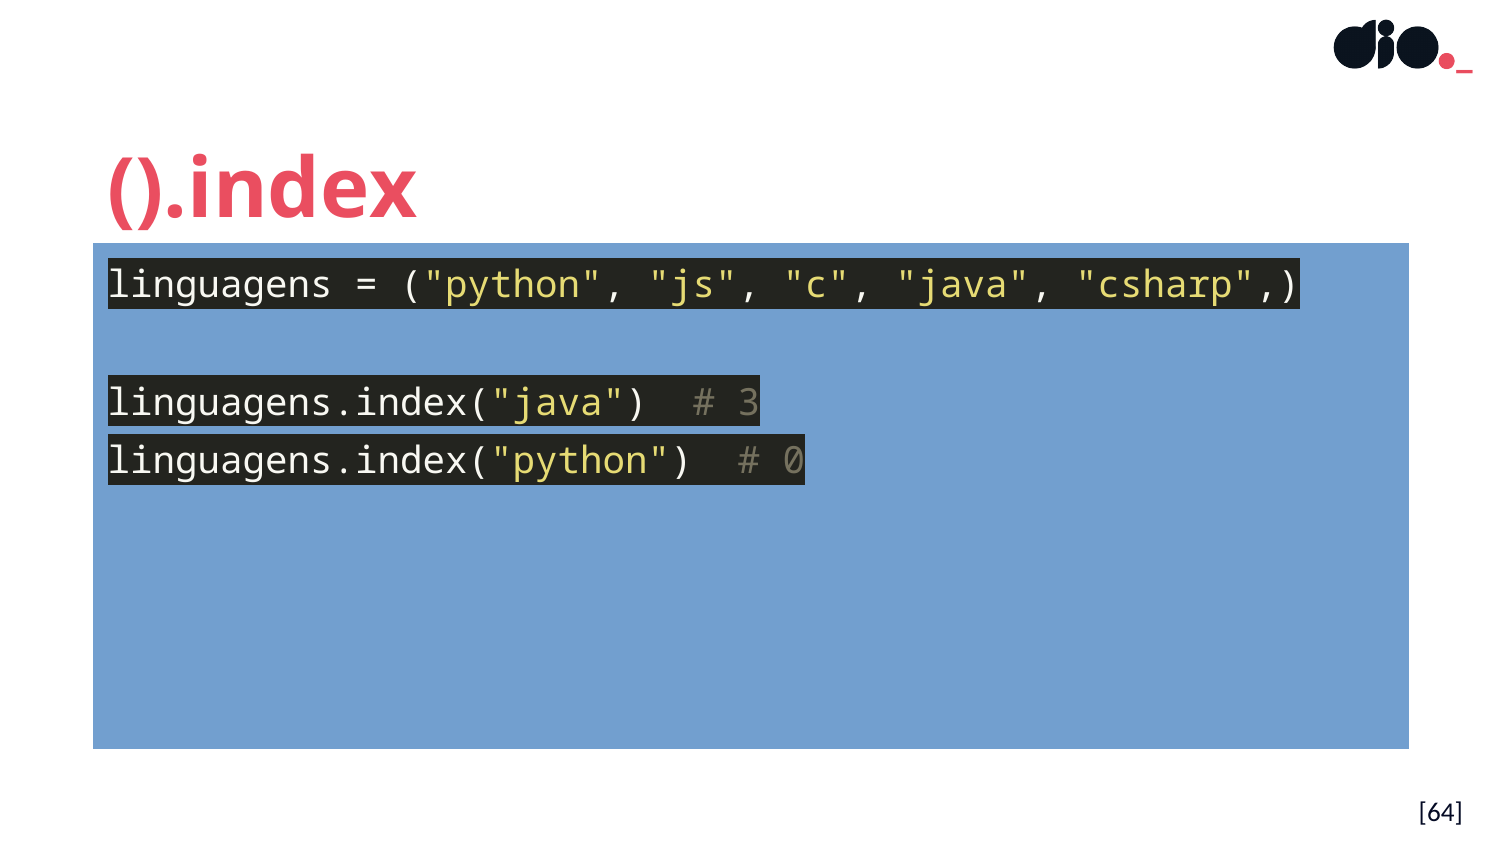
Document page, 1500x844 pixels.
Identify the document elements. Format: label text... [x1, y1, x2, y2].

table_header linguagens = ("python", "js", "c", "java", "csharp",) linguagens.index("java") # 3 linguagens.index("python") # 0 [93, 243, 1409, 749]
text_box [] [1403, 779, 1494, 844]
text_box ().index [92, 104, 1408, 243]
